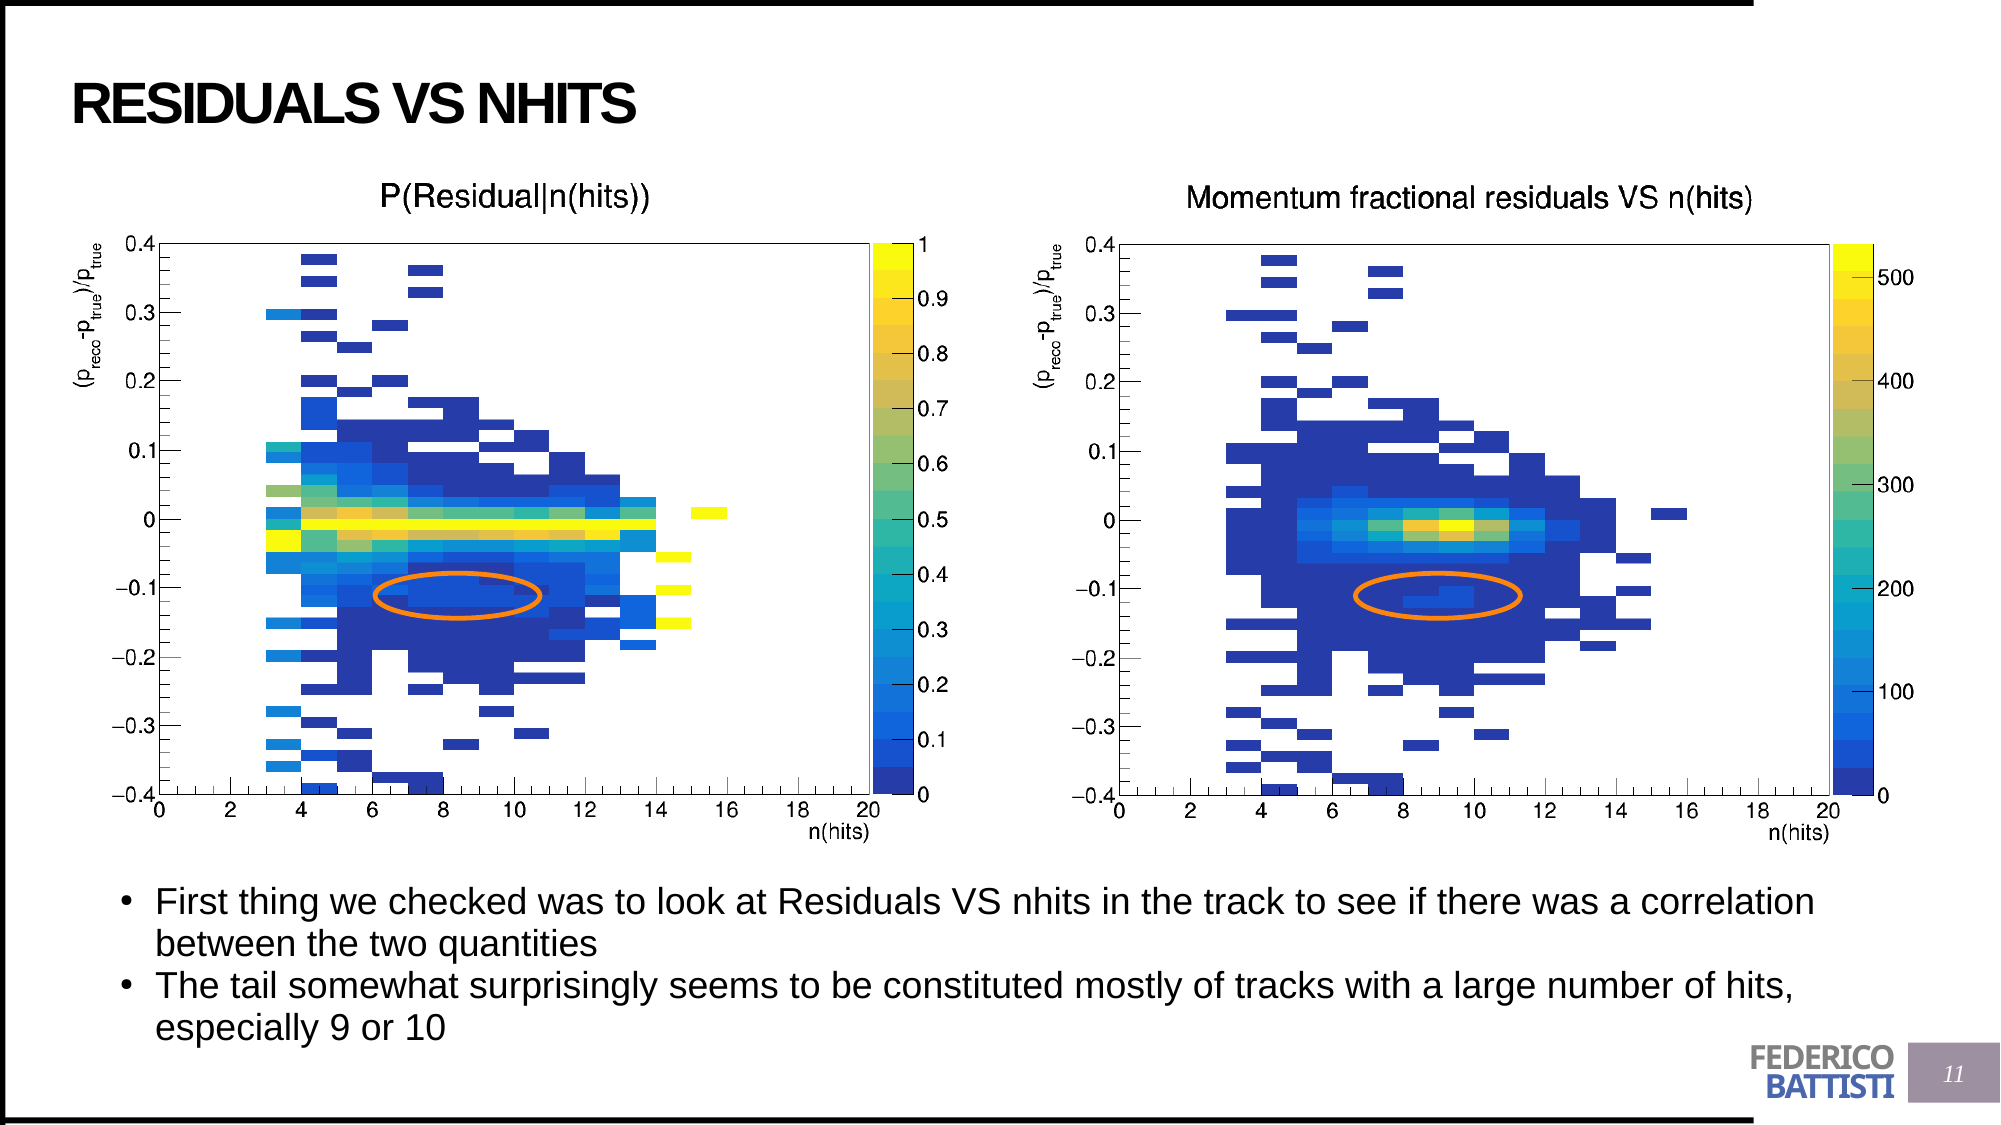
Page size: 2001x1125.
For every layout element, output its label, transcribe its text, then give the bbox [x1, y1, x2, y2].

picture [1031, 175, 1917, 864]
picture [71, 174, 957, 863]
text_box [1355, 573, 1521, 619]
text_box [375, 573, 541, 619]
slide_number <number> [1931, 1050, 1977, 1096]
text_box First thing we checked was to look at Residuals VS nhits in the track to see if there was a correlation between the two quantities The tail somewhat surprisingly seems to be constituted mostly of tracks with a large number of hits, especially 9 or 10 [105, 873, 1921, 1057]
title Residuals vs nhits [70, 67, 1580, 142]
